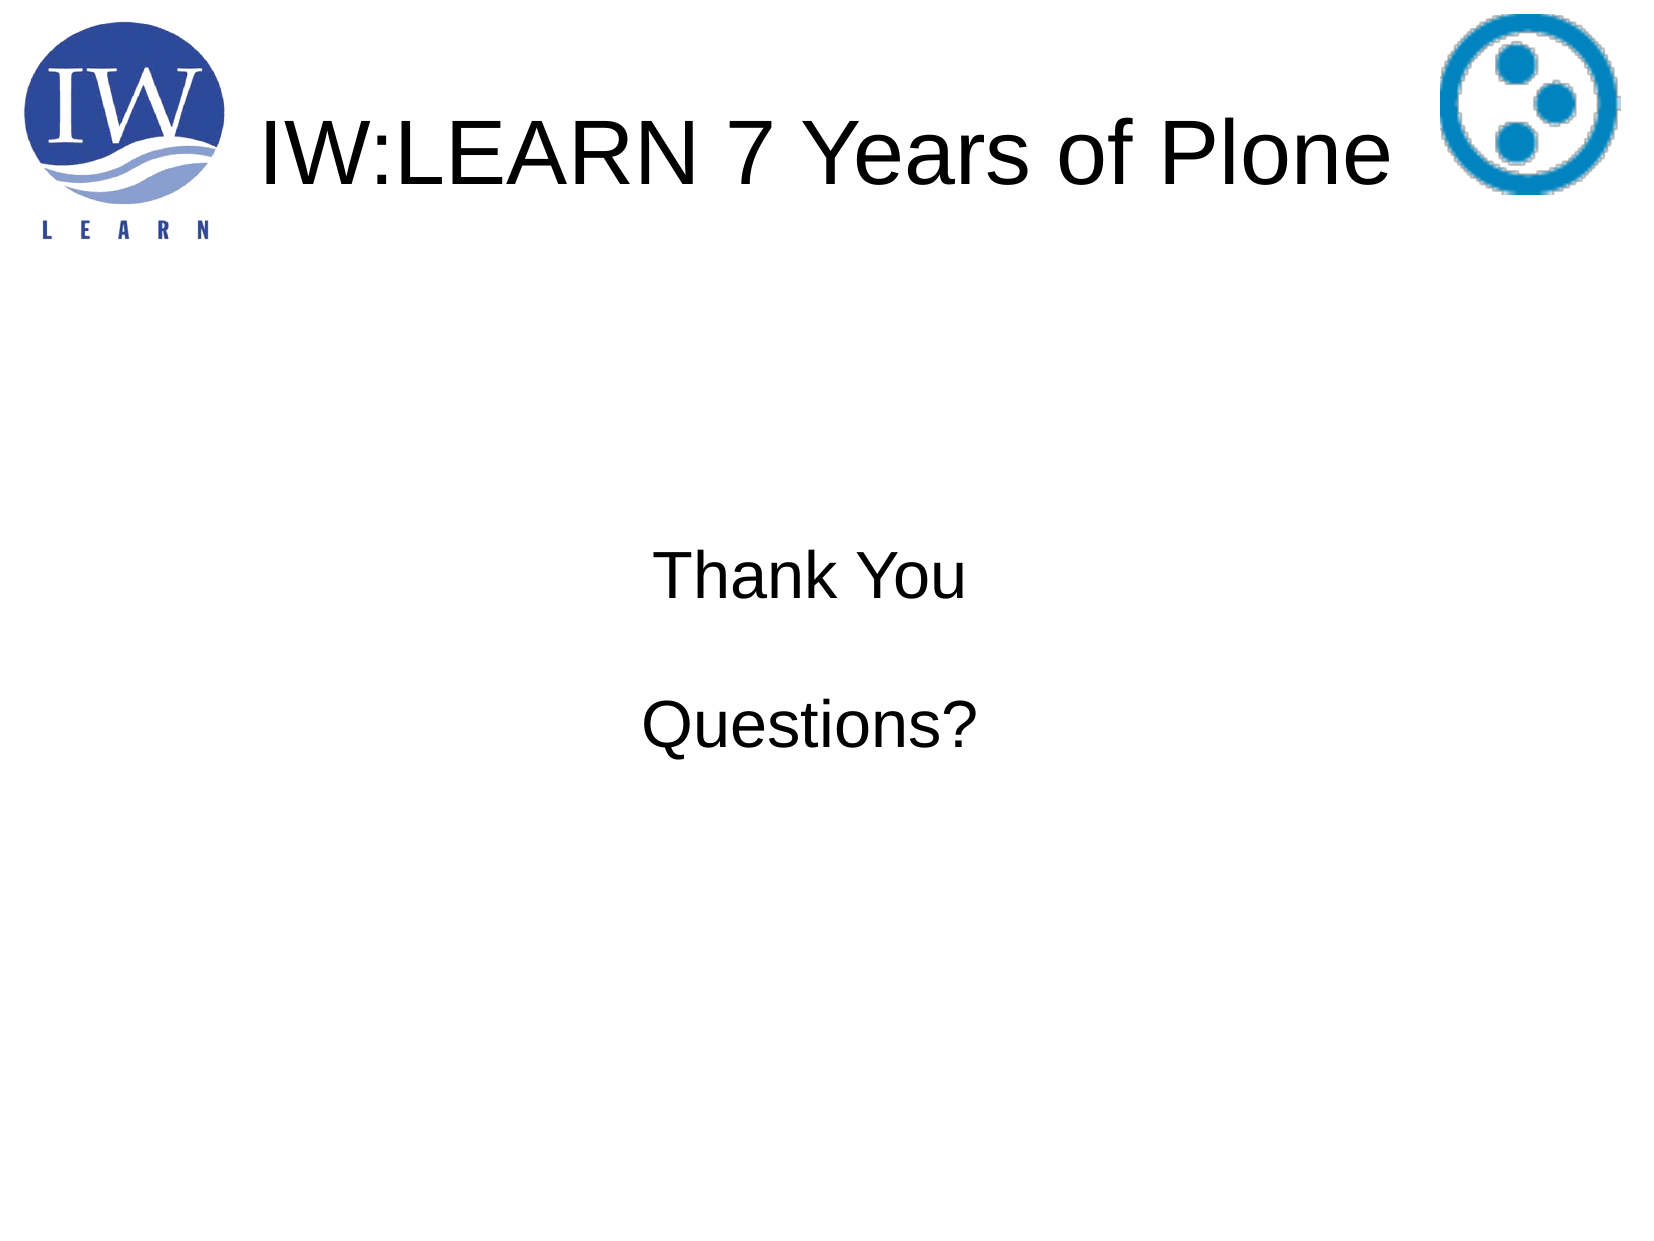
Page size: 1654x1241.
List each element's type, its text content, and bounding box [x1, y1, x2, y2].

picture [6, 7, 241, 257]
picture [1455, 29, 1601, 178]
picture [1541, 14, 1621, 196]
subtitle Thank You Questions? [82, 290, 1538, 1010]
picture [1440, 14, 1515, 90]
title IW:LEARN 7 Years of Plone [241, 49, 1571, 257]
picture [1440, 117, 1516, 196]
